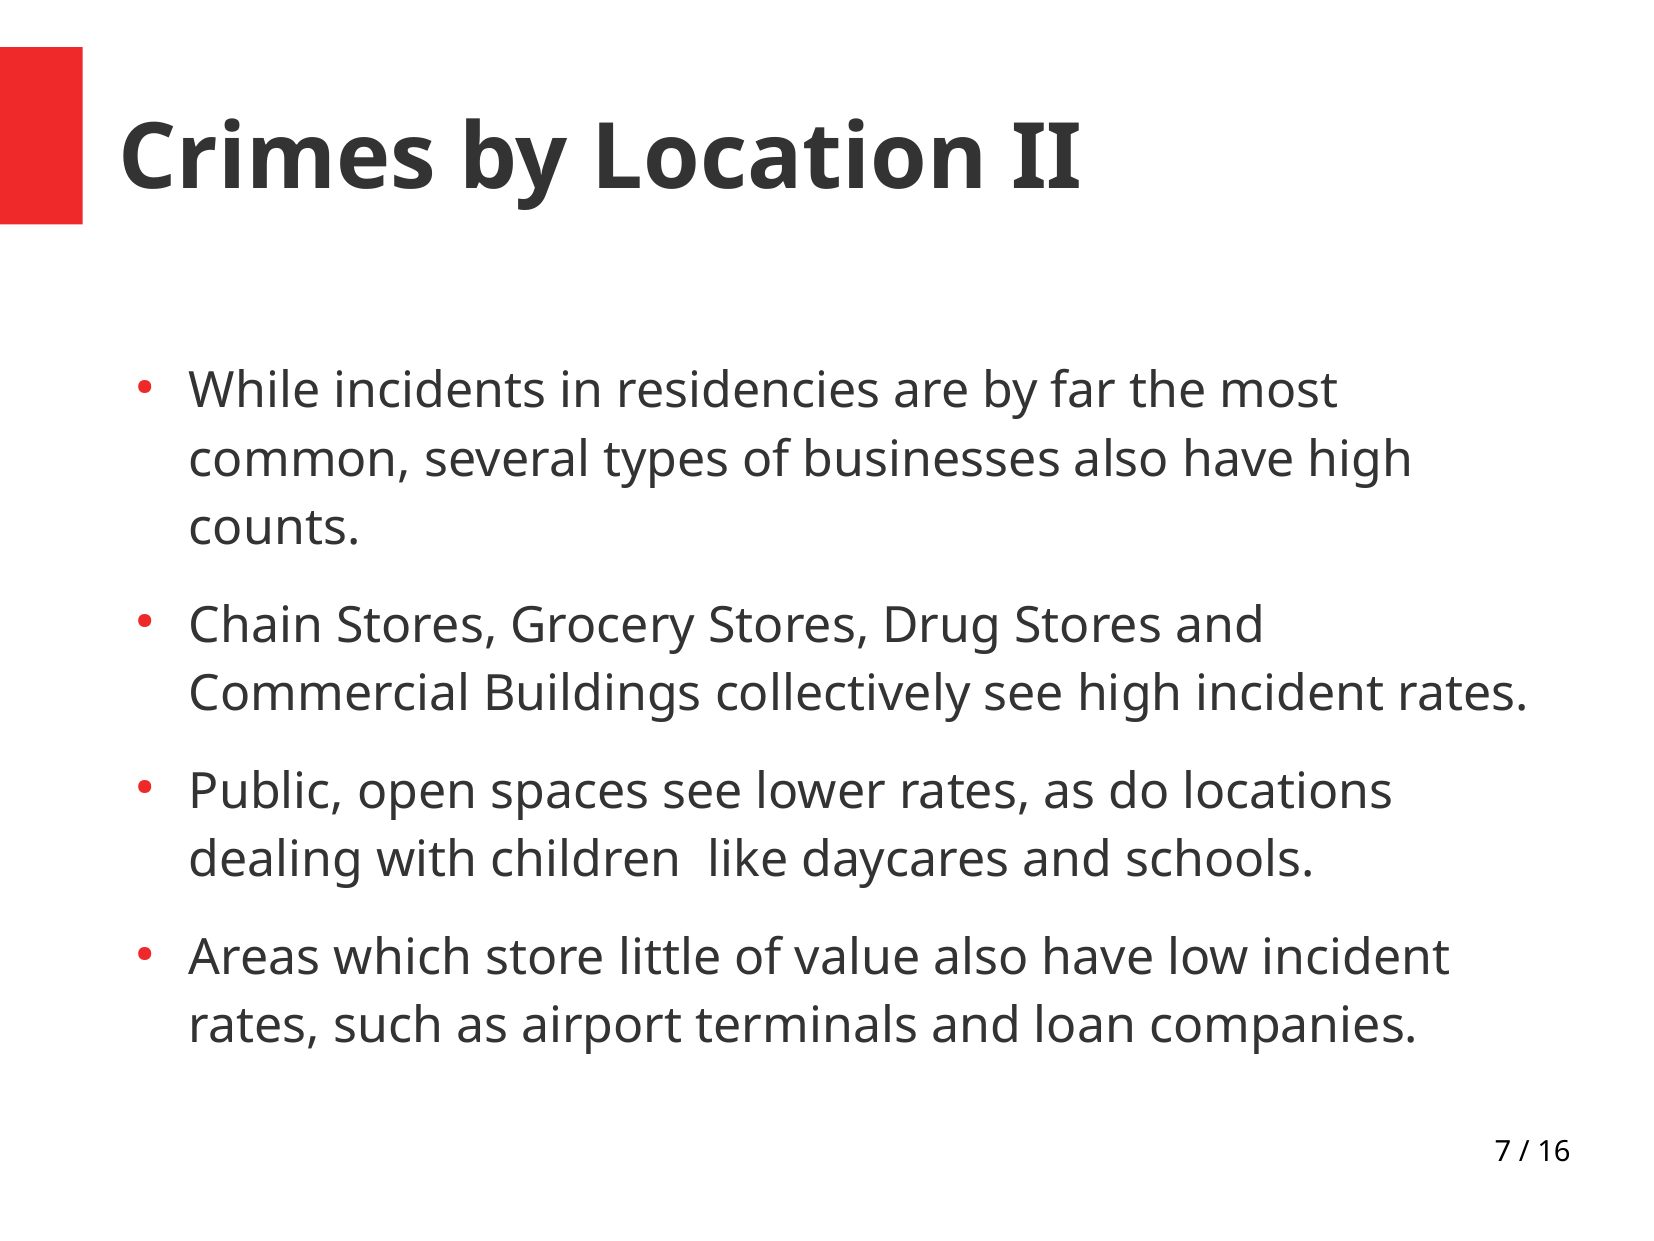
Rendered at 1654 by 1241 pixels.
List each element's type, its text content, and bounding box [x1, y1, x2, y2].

list While incidents in residencies are by far the most common, several types of businesses also have high counts. Chain Stores, Grocery Stores, Drug Stores and Commercial Buildings collectively see high incident rates. Public, open spaces see lower rates, as do locations dealing with children like daycares and schools. Areas which store little of value also have low incident rates, such as airport terminals and loan companies. [118, 354, 1536, 1074]
title Crimes by Location II [118, 49, 1571, 257]
